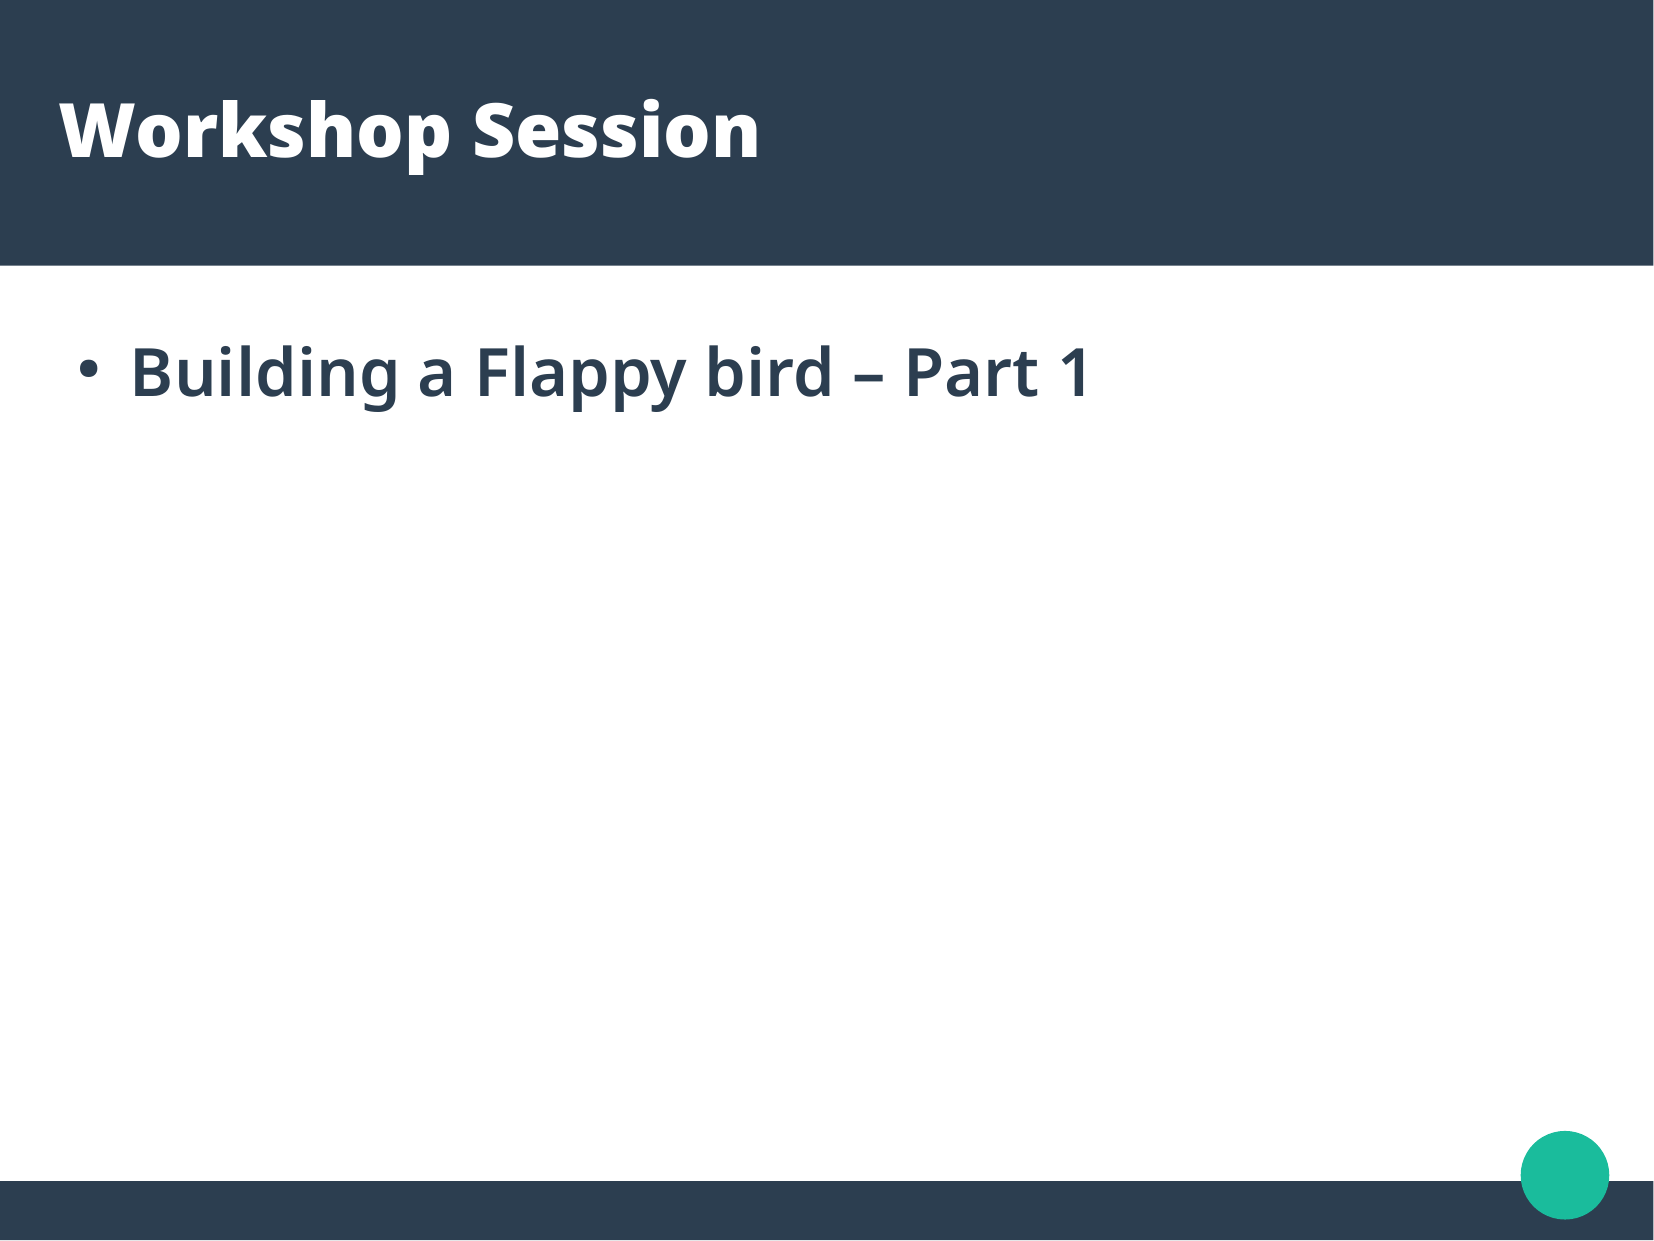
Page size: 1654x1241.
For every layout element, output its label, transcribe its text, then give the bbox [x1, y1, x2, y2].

list Building a Flappy bird – Part 1 [59, 324, 1595, 1152]
title Workshop Session [59, 49, 1595, 207]
